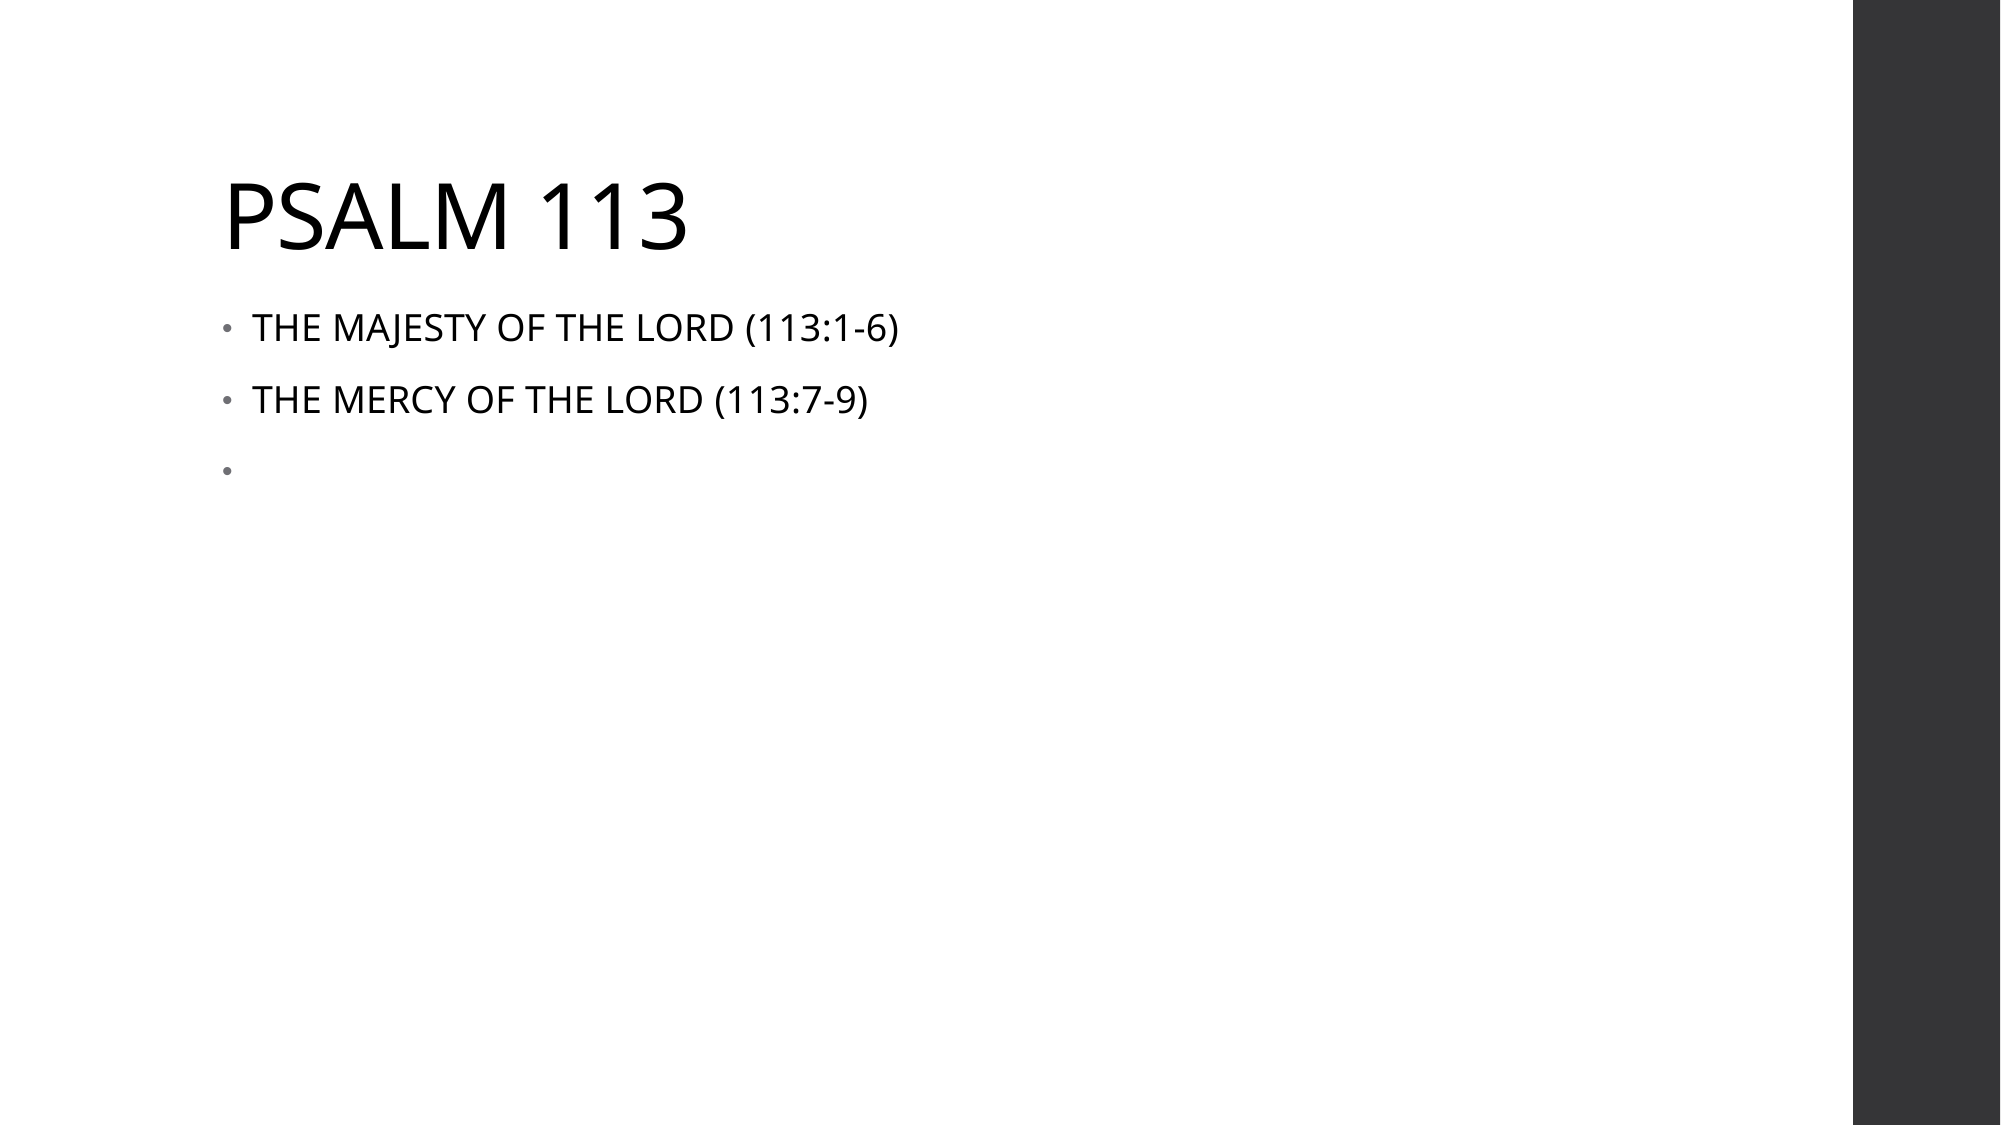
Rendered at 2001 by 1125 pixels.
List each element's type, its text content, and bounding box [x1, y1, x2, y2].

list THE MAJESTY OF THE LORD (113:1-6) THE MERCY OF THE LORD (113:7-9) [206, 299, 1617, 1014]
title PSALM 113 [206, 60, 1797, 278]
